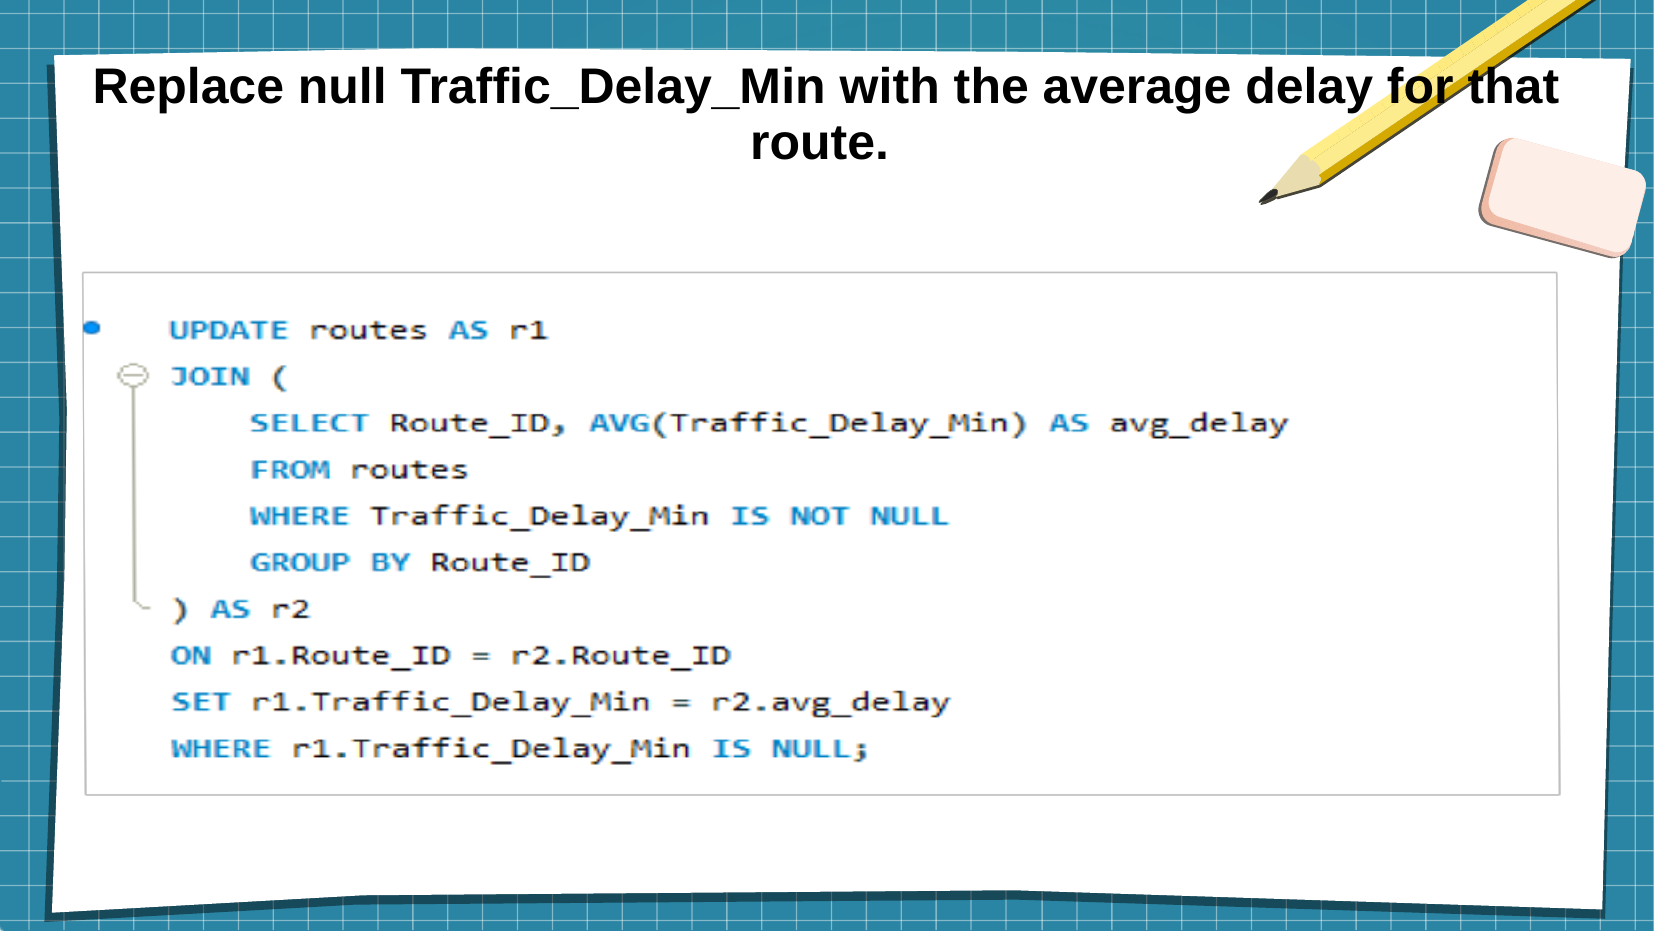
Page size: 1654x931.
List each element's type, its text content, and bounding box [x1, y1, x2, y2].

picture [76, 267, 1565, 798]
title Replace null Traffic_Delay_Min with the average delay for that route. [82, 36, 1571, 193]
